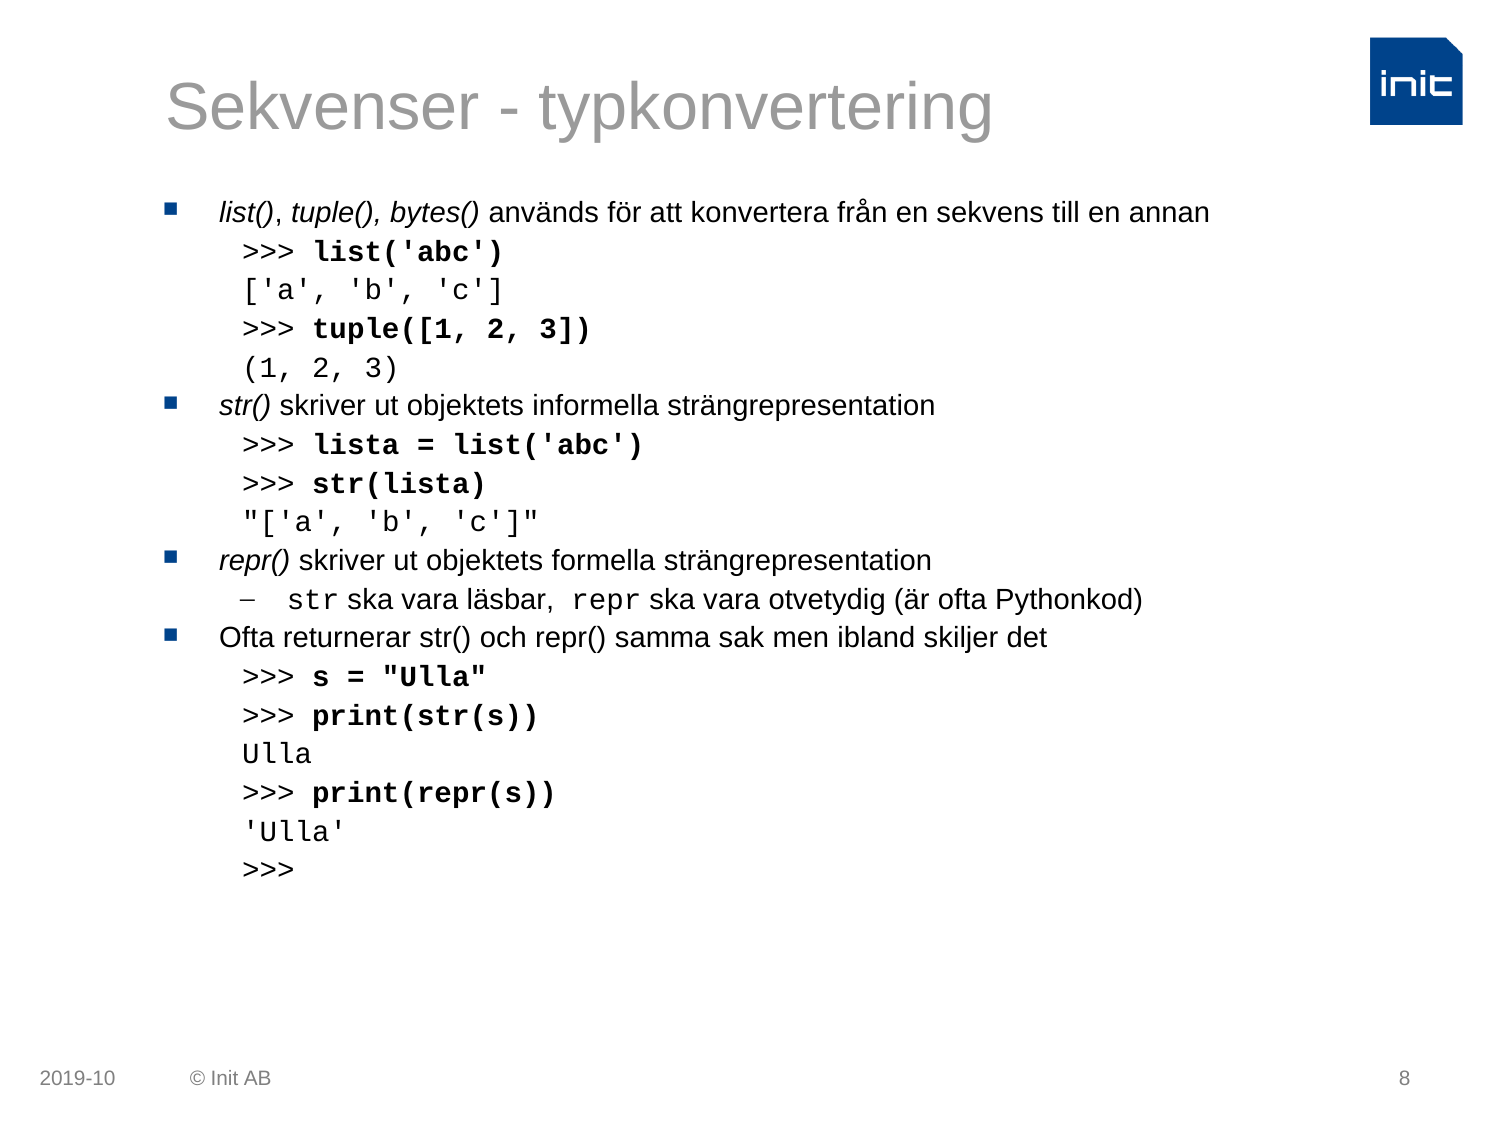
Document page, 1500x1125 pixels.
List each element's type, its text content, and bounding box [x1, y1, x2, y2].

text_box Sekvenser - typkonvertering [150, 0, 1351, 151]
picture [1370, 37, 1463, 125]
text_box list(), tuple(), bytes() används för att konvertera från en sekvens till en annan >>> list('abc') ['a', 'b', 'c'] >>> tuple([1, 2, 3]) (1, 2, 3) str() skriver ut objektets informella strängrepresentation >>> lista = list('abc') >>> str(lista) "['a', 'b', 'c']" repr() skriver ut objektets formella strängrepresentation str ska vara läsbar, repr ska vara otvetydig (är ofta Pythonkod) Ofta returnerar str() och repr() samma sak men ibland skiljer det >>> s = "Ulla" >>> print(str(s)) Ulla >>> print(repr(s)) 'Ulla' >>> [150, 189, 1351, 1053]
text_box 2019-10 [24, 1037, 151, 1098]
text_box <nummer> [1350, 1037, 1426, 1098]
text_box © Init AB [174, 1037, 1326, 1098]
